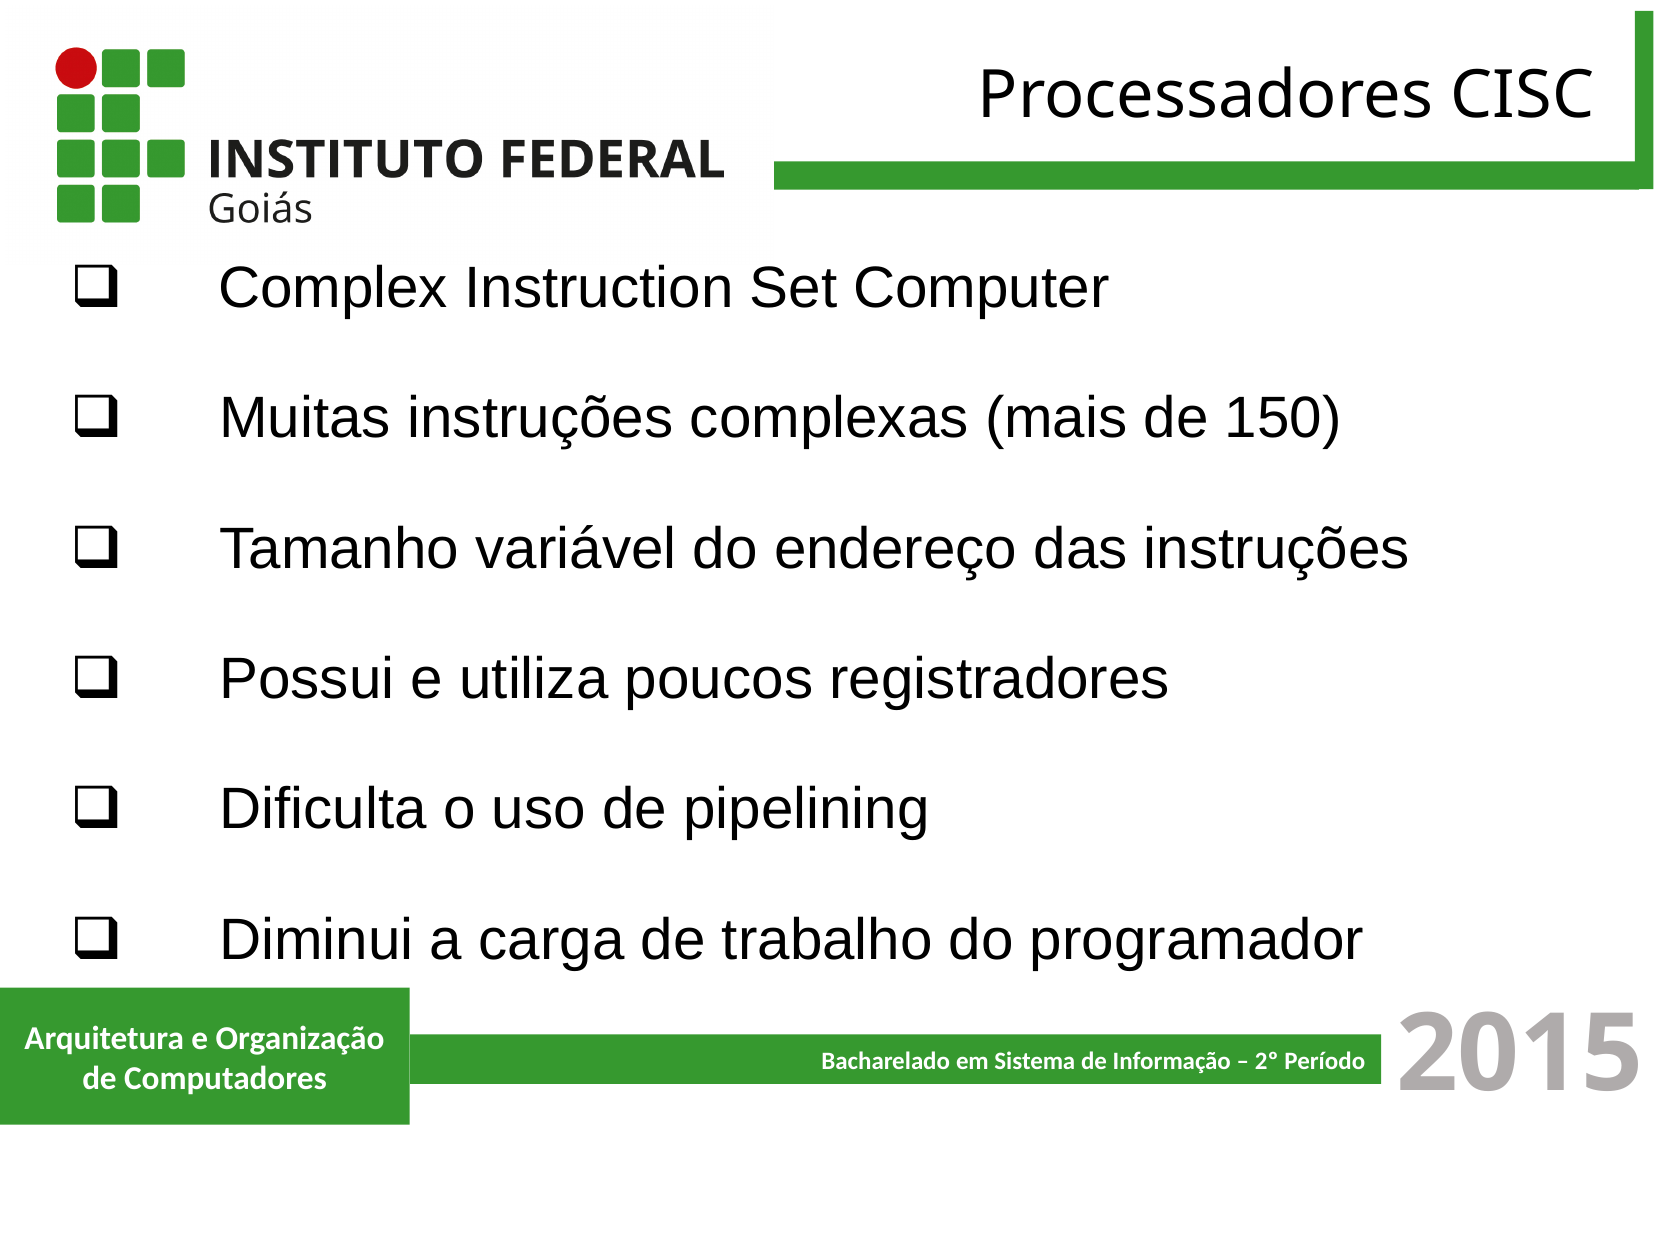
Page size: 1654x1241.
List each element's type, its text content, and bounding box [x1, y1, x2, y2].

text_box Processadores CISC [860, 42, 1610, 138]
picture [5, 5, 774, 265]
text_box q Complex Instruction Set Computer q Muitas instruções complexas (mais de 150) q Tamanho variável do endereço das instruções q Possui e utiliza poucos registradores q Dificulta o uso de pipelining q Diminui a carga de trabalho do programador [55, 247, 1611, 976]
text_box Arquitetura e Organização de Computadores [0, 987, 410, 1125]
text_box [774, 10, 1654, 190]
text_box Bacharelado em Sistema de Informação – 2º Período [410, 1034, 1382, 1084]
text_box 2015 [1381, 975, 1648, 1125]
